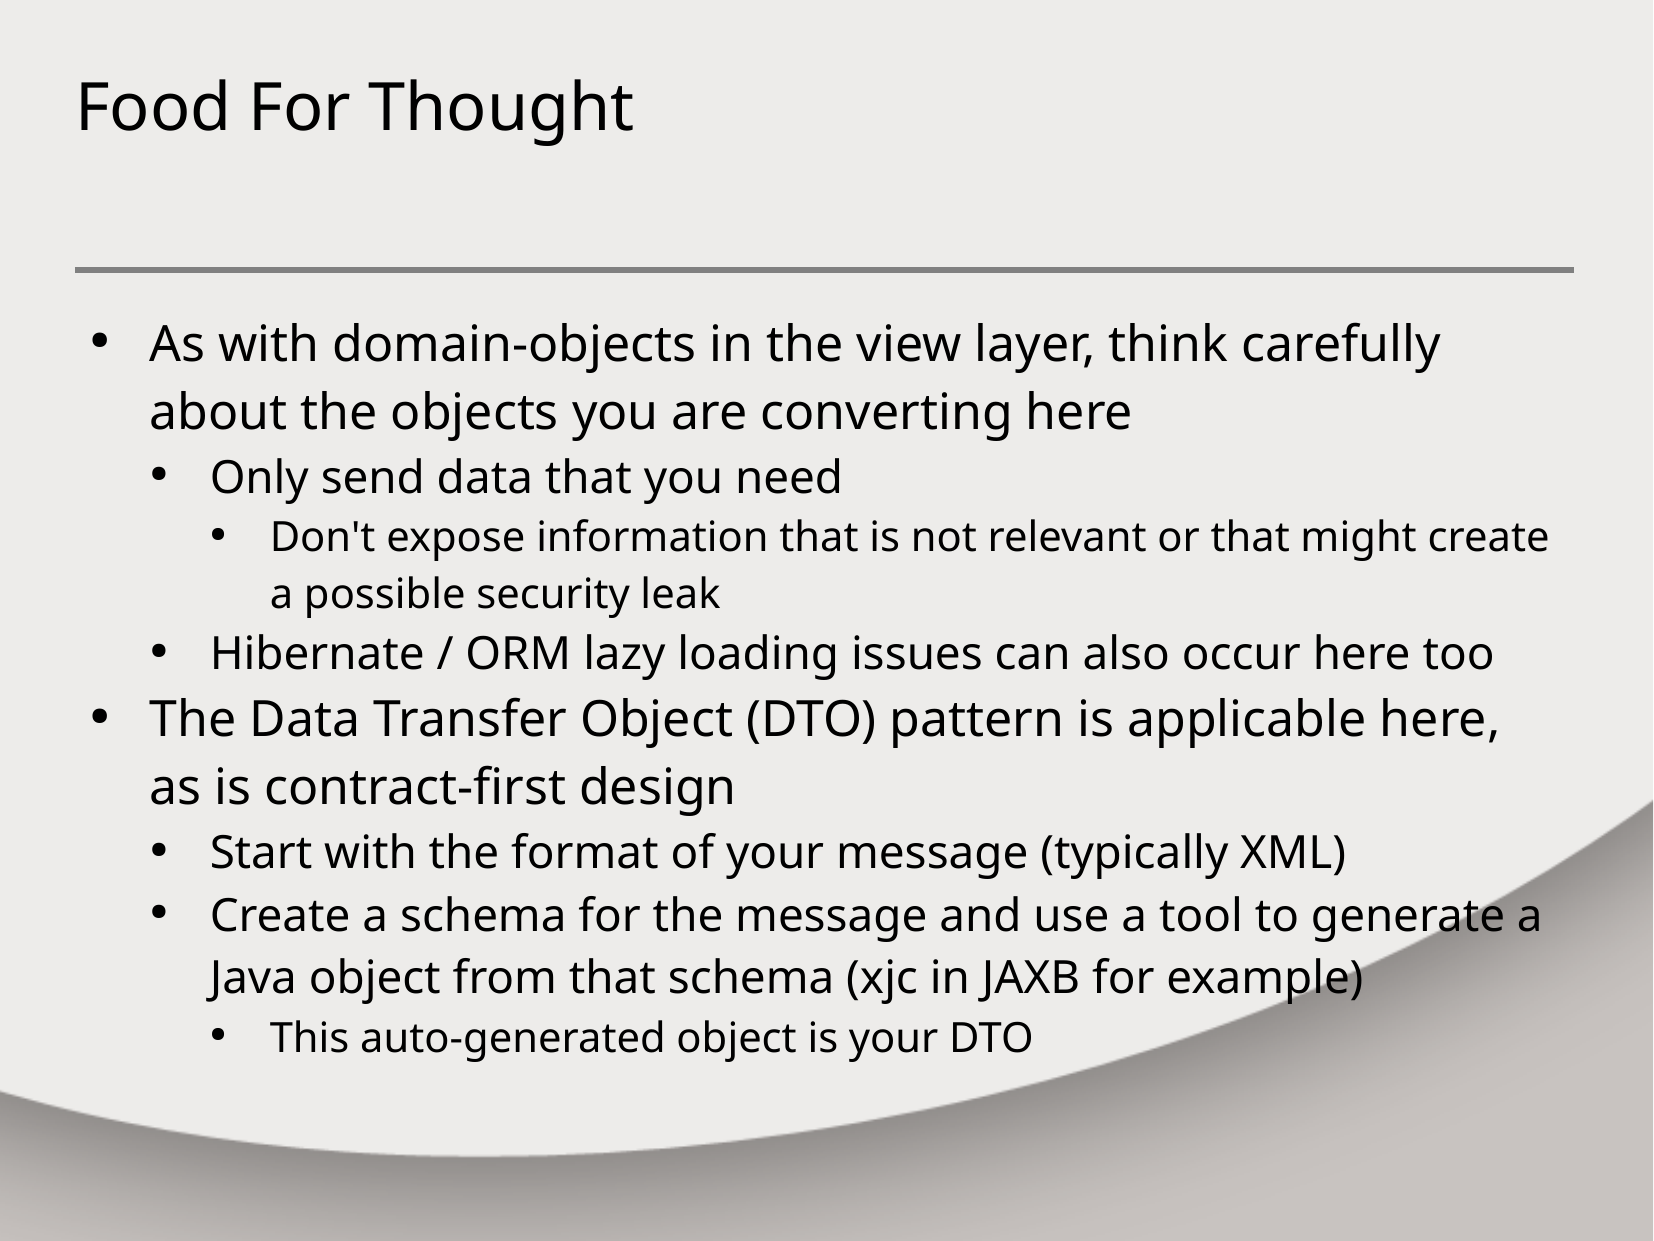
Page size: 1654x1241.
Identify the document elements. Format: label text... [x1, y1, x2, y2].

title Food For Thought [75, 75, 1575, 226]
text_box As with domain-objects in the view layer, think carefully about the objects you are converting here Only send data that you need Don't expose information that is not relevant or that might create a possible security leak Hibernate / ORM lazy loading issues can also occur here too The Data Transfer Object (DTO) pattern is applicable here, as is contract-first design Start with the format of your message (typically XML) Create a schema for the message and use a tool to generate a Java object from that schema (xjc in JAXB for example) This auto-generated object is your DTO [75, 300, 1576, 1163]
picture [0, 0, 1654, 1241]
